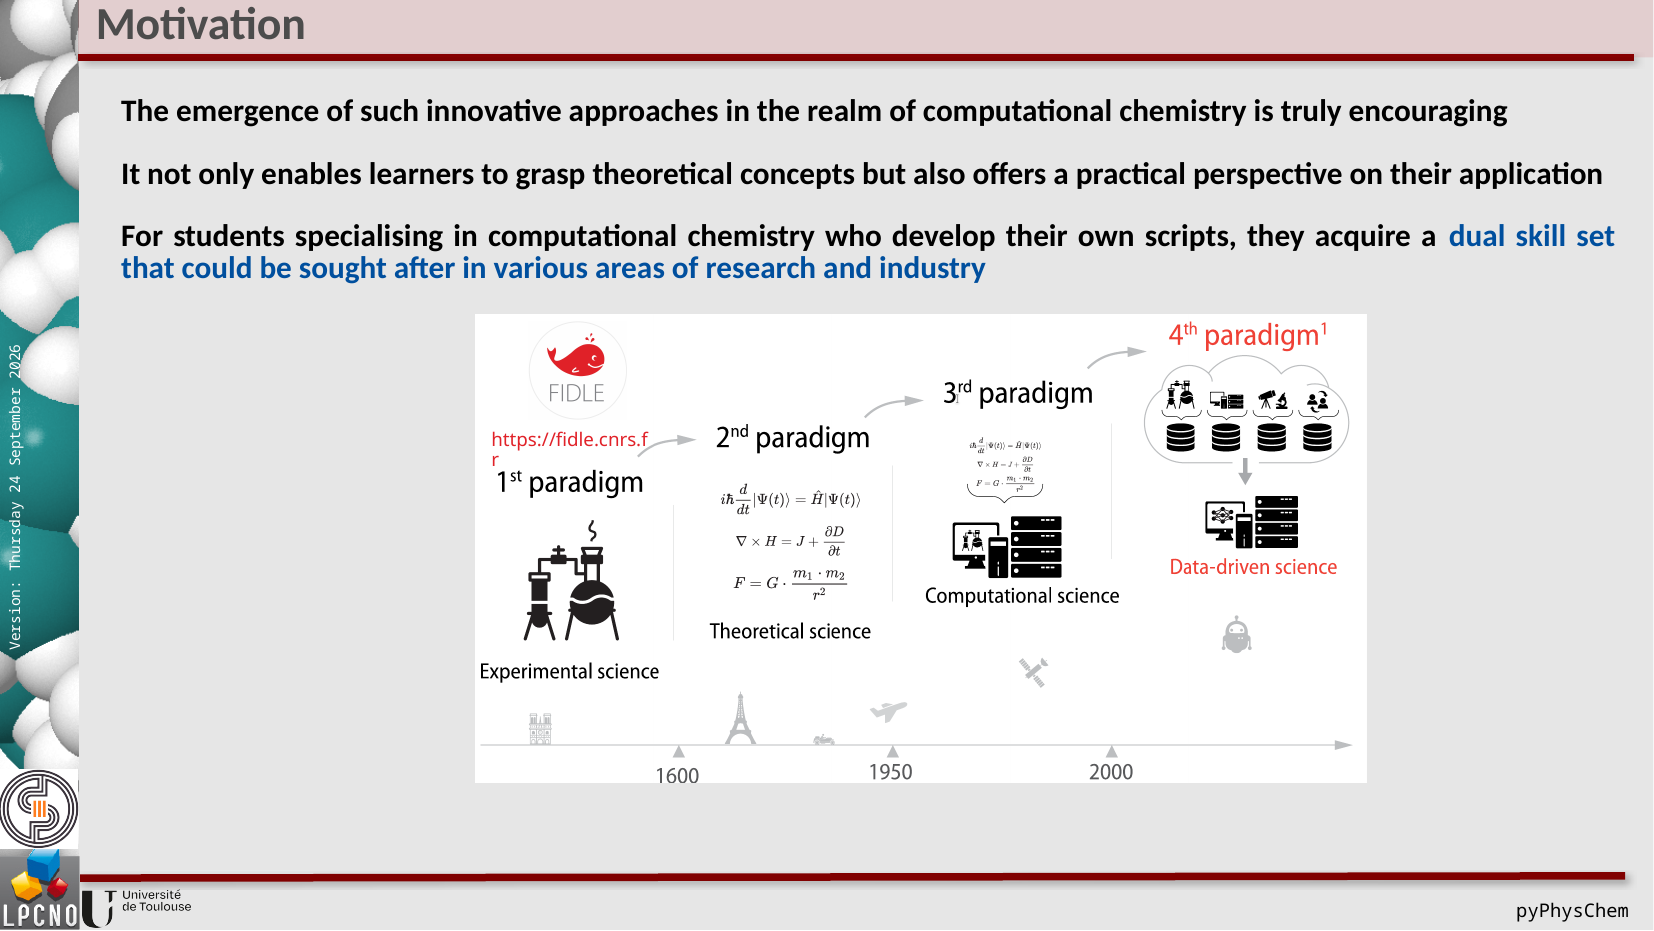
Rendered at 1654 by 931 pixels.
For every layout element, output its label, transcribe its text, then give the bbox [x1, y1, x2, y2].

picture [0, 0, 80, 930]
title Motivation [78, 0, 1654, 58]
picture [82, 889, 191, 928]
text_box https://fidle.cnrs.fr [476, 418, 667, 479]
text_box The emergence of such innovative approaches in the realm of computational chemistry is truly encouraging It not only enables learners to grasp theoretical concepts but also offers a practical perspective on their application For students specialising in computational chemistry who develop their own scripts, they acquire a dual skill set that could be sought after in various areas of research and industry [106, 91, 1631, 294]
picture [475, 314, 1367, 783]
